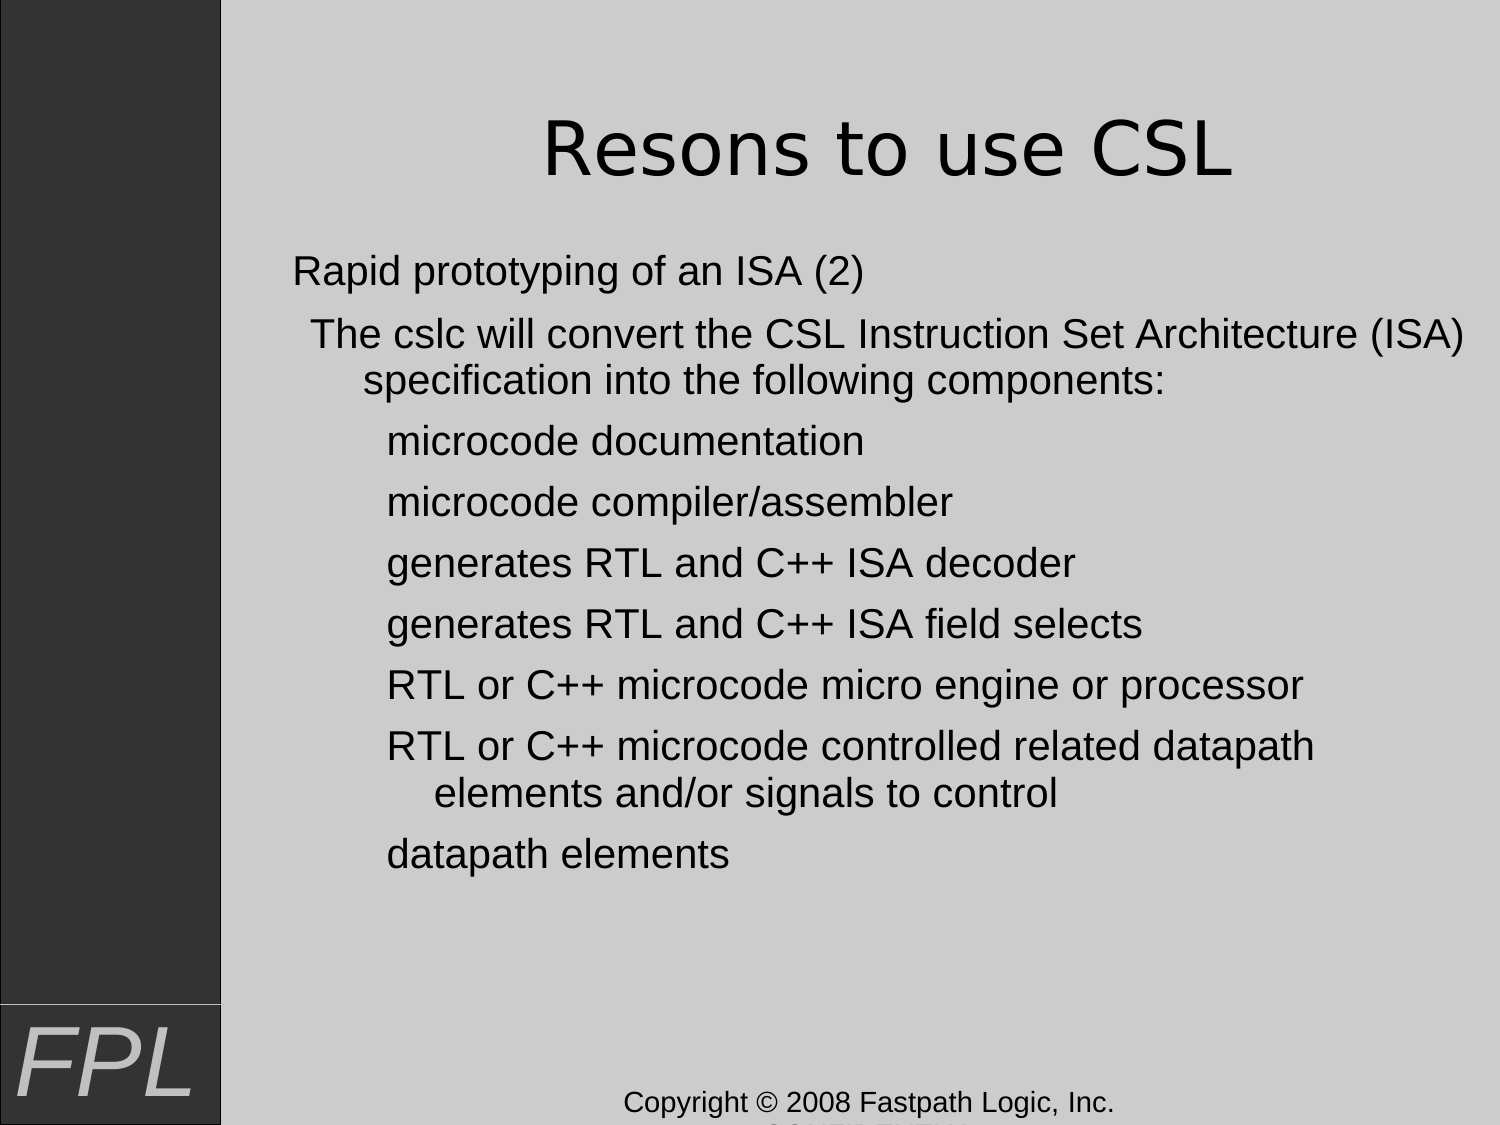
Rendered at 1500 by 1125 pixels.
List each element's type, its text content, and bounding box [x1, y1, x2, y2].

title Resons to use CSL [387, 52, 1388, 247]
list Rapid prototyping of an ISA (2) The cslc will convert the CSL Instruction Set Architecture (ISA) specification into the following components: microcode documentation microcode compiler/assembler generates RTL and C++ ISA decoder generates RTL and C++ ISA field selects RTL or C++ microcode micro engine or processor RTL or C++ microcode controlled related datapath elements and/or signals to control datapath elements [292, 247, 1483, 1070]
